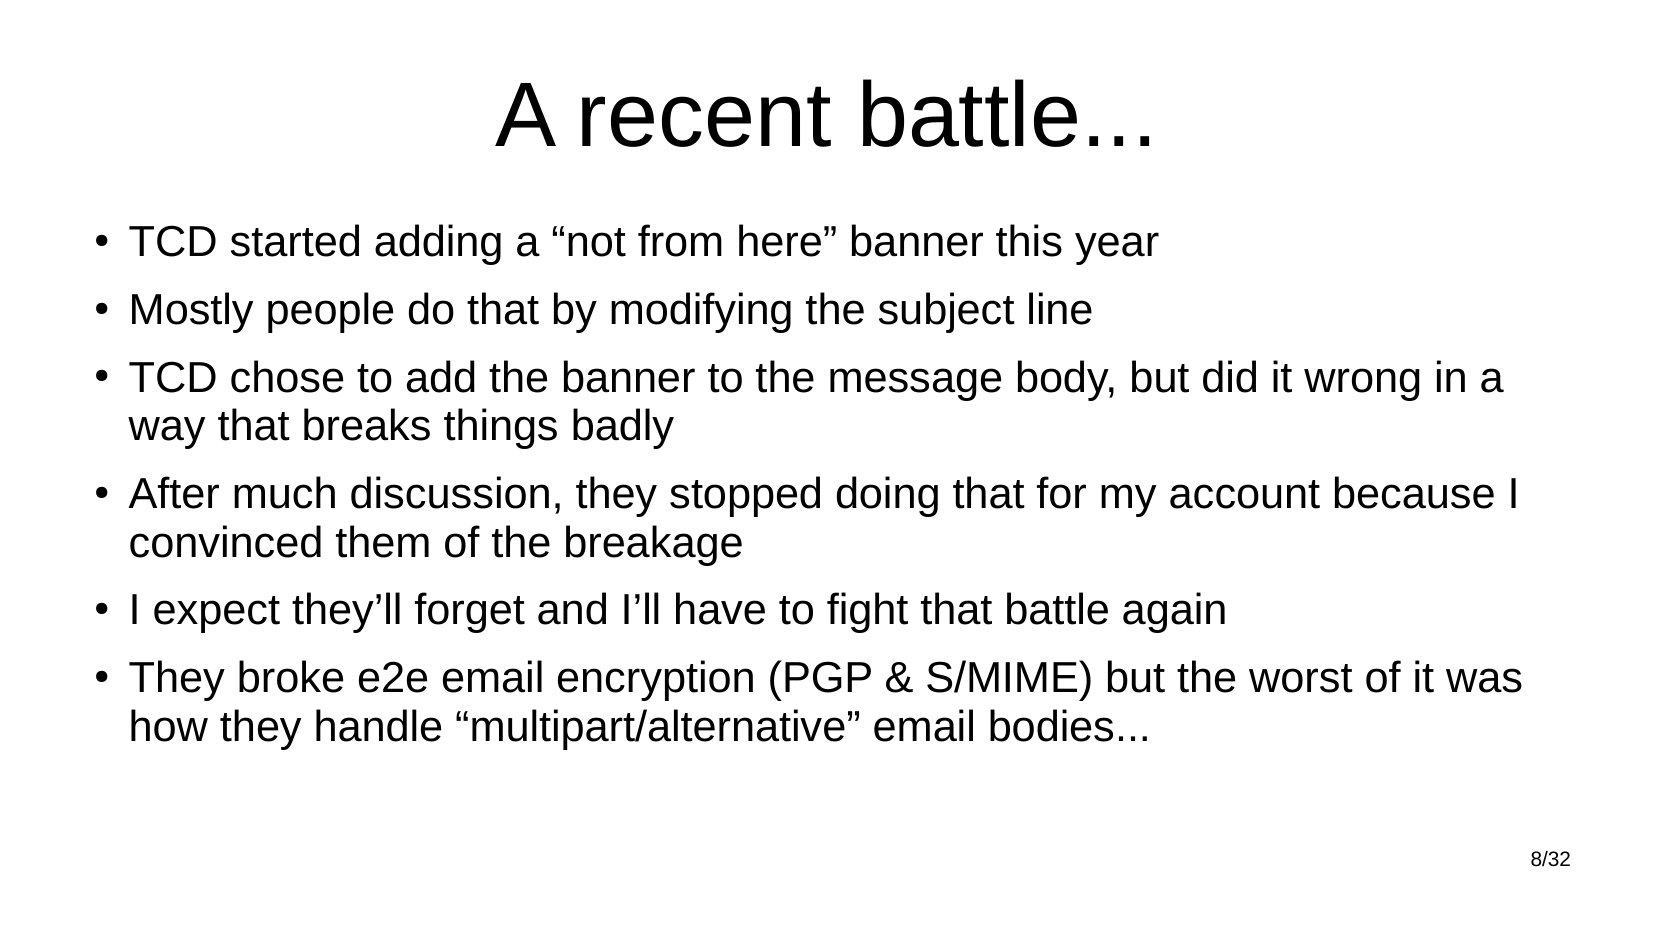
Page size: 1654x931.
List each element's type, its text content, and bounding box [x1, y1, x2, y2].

list TCD started adding a “not from here” banner this year Mostly people do that by modifying the subject line TCD chose to add the banner to the message body, but did it wrong in a way that breaks things badly After much discussion, they stopped doing that for my account because I convinced them of the breakage I expect they’ll forget and I’ll have to fight that battle again They broke e2e email encryption (PGP & S/MIME) but the worst of it was how they handle “multipart/alternative” email bodies... [82, 217, 1571, 758]
title A recent battle... [82, 37, 1571, 193]
